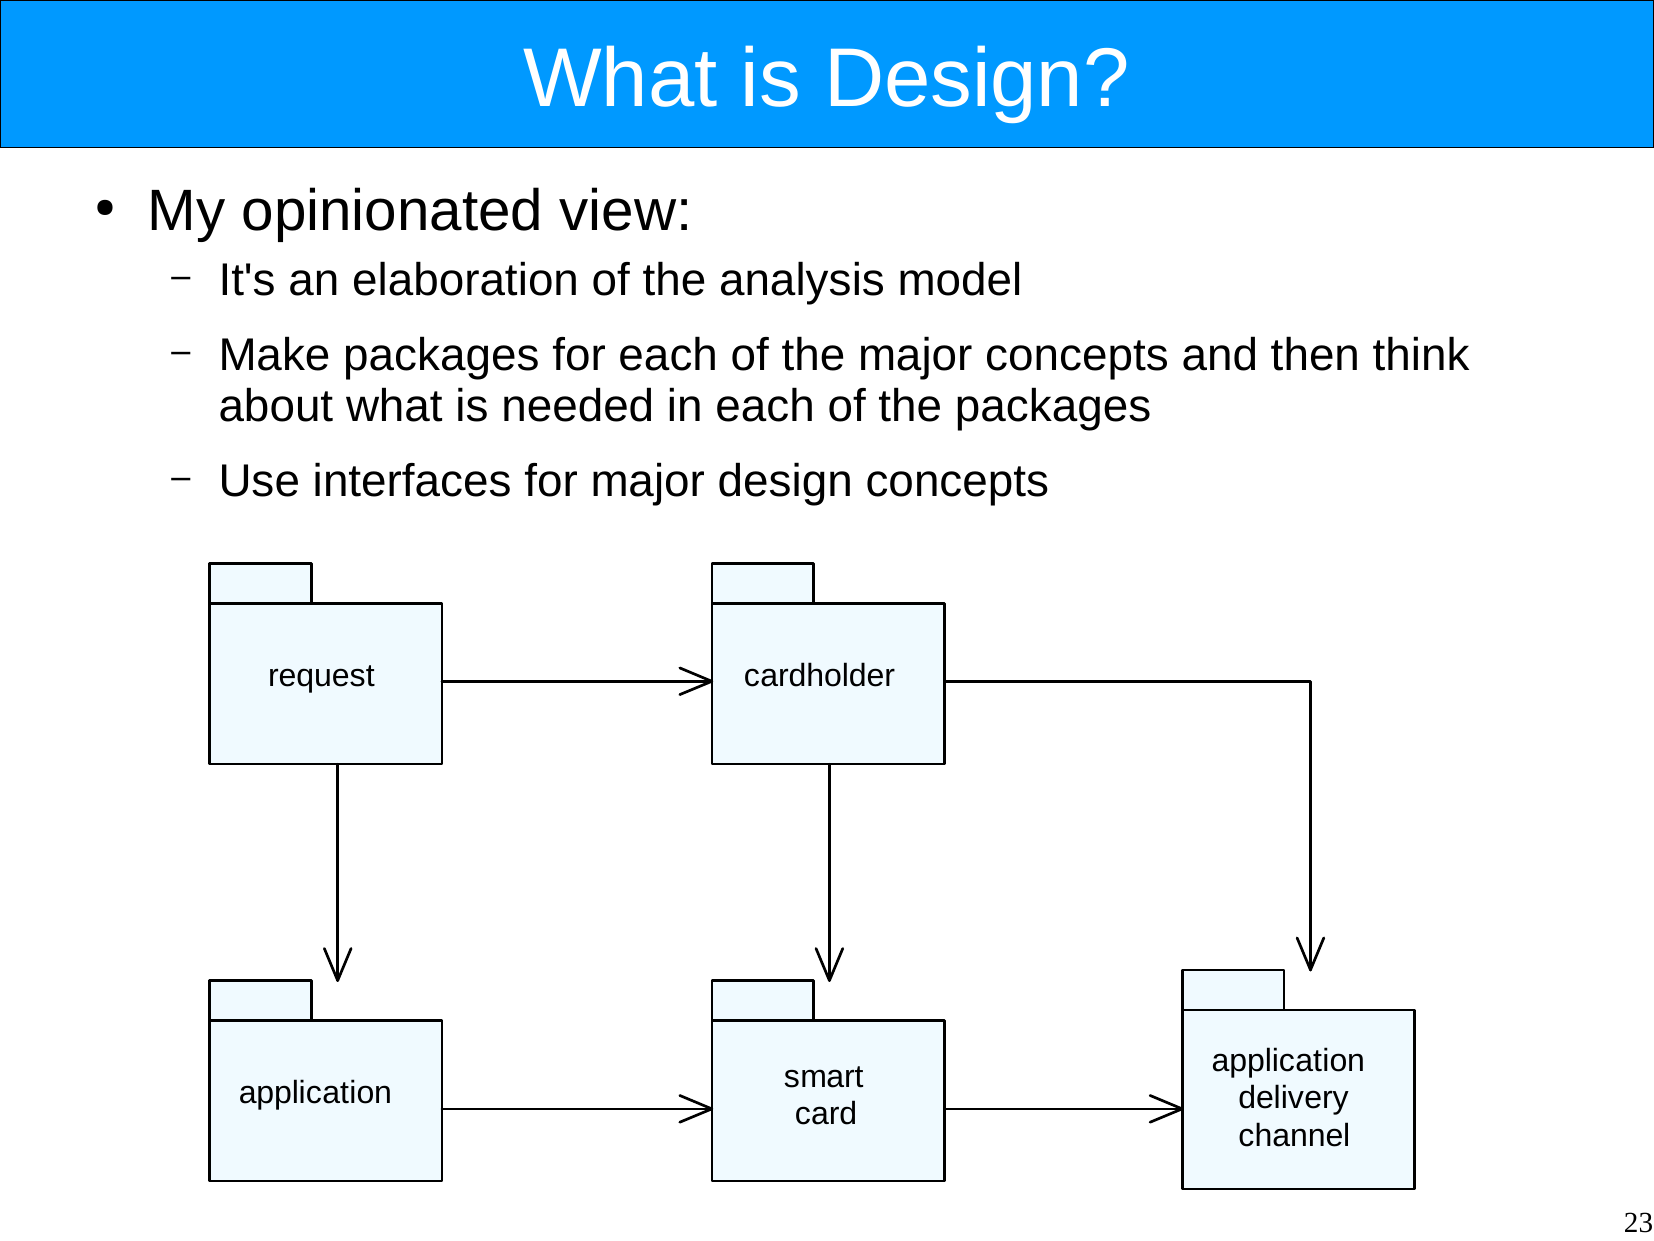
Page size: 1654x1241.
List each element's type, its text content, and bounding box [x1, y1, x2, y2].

list My opinionated view: It's an elaboration of the analysis model Make packages for each of the major concepts and then think about what is needed in each of the packages Use interfaces for major design concepts [76, 177, 1565, 1196]
title What is Design? [82, 21, 1571, 135]
picture [206, 561, 1418, 1192]
